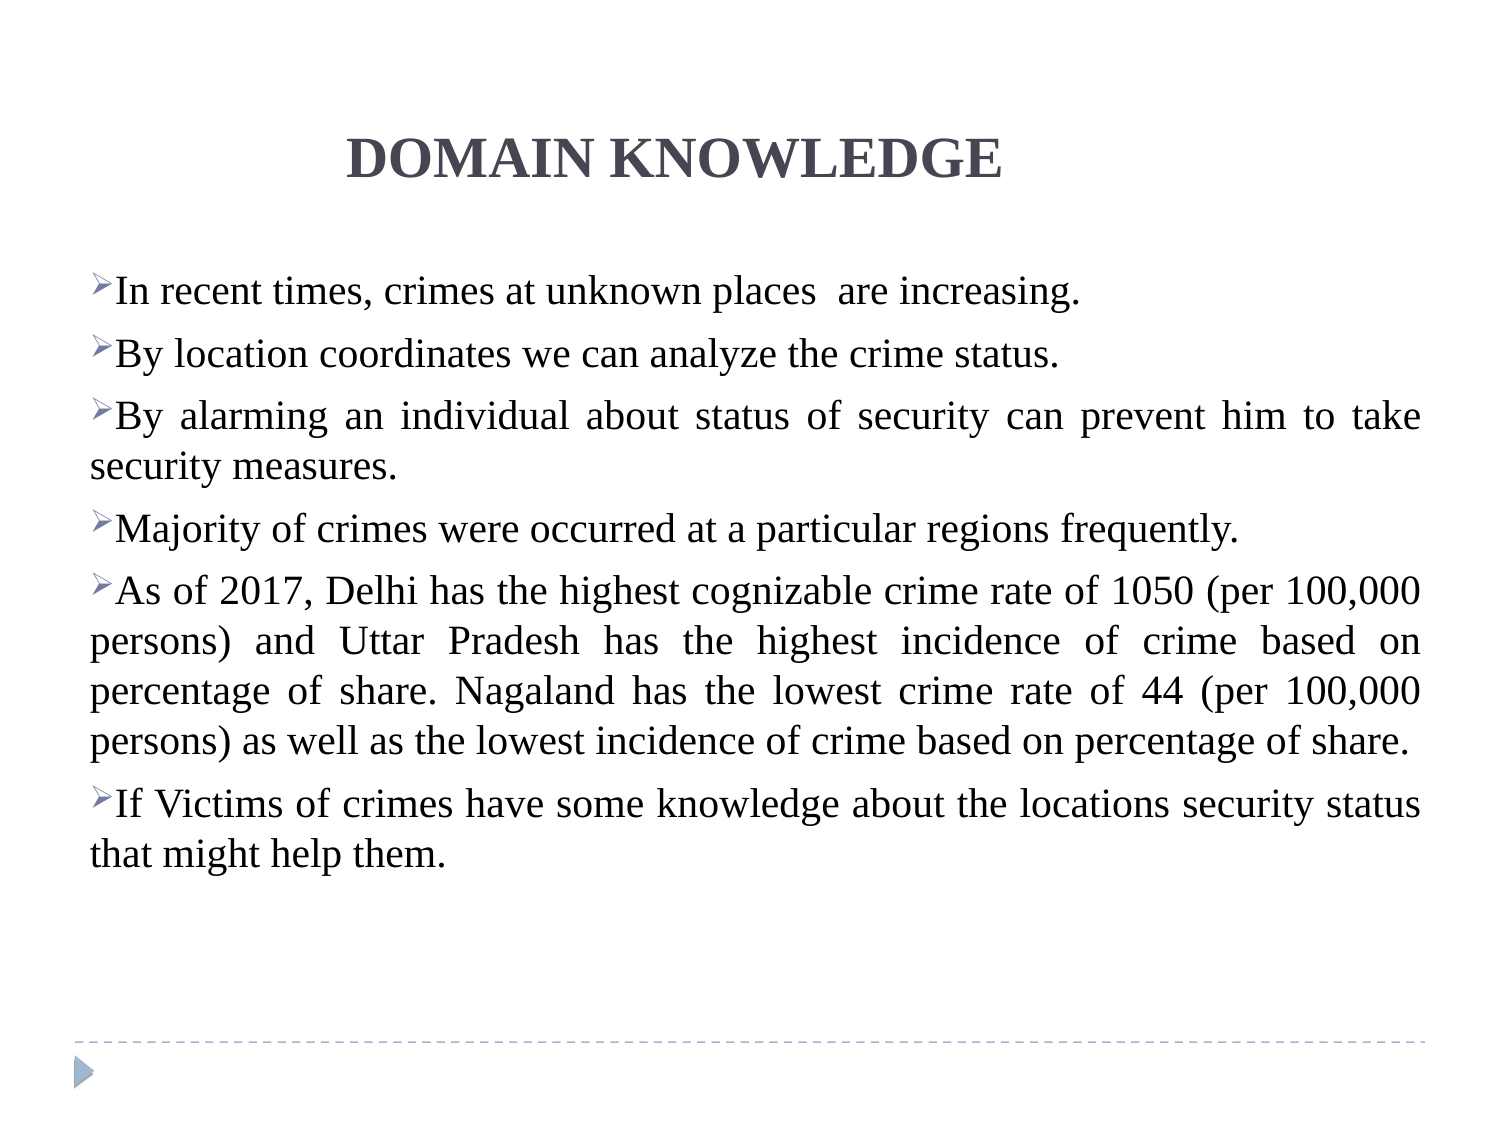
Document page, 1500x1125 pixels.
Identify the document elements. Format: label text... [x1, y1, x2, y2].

title DOMAIN KNOWLEDGE [0, 69, 1350, 197]
list In recent times, crimes at unknown places are increasing. By location coordinates we can analyze the crime status. By alarming an individual about status of security can prevent him to take security measures. Majority of crimes were occurred at a particular regions frequently. As of 2017, Delhi has the highest cognizable crime rate of 1050 (per 100,000 persons) and Uttar Pradesh has the highest incidence of crime based on percentage of share. Nagaland has the lowest crime rate of 44 (per 100,000 persons) as well as the lowest incidence of crime based on percentage of share. If Victims of crimes have some knowledge about the locations security status that might help them. [75, 255, 1438, 975]
